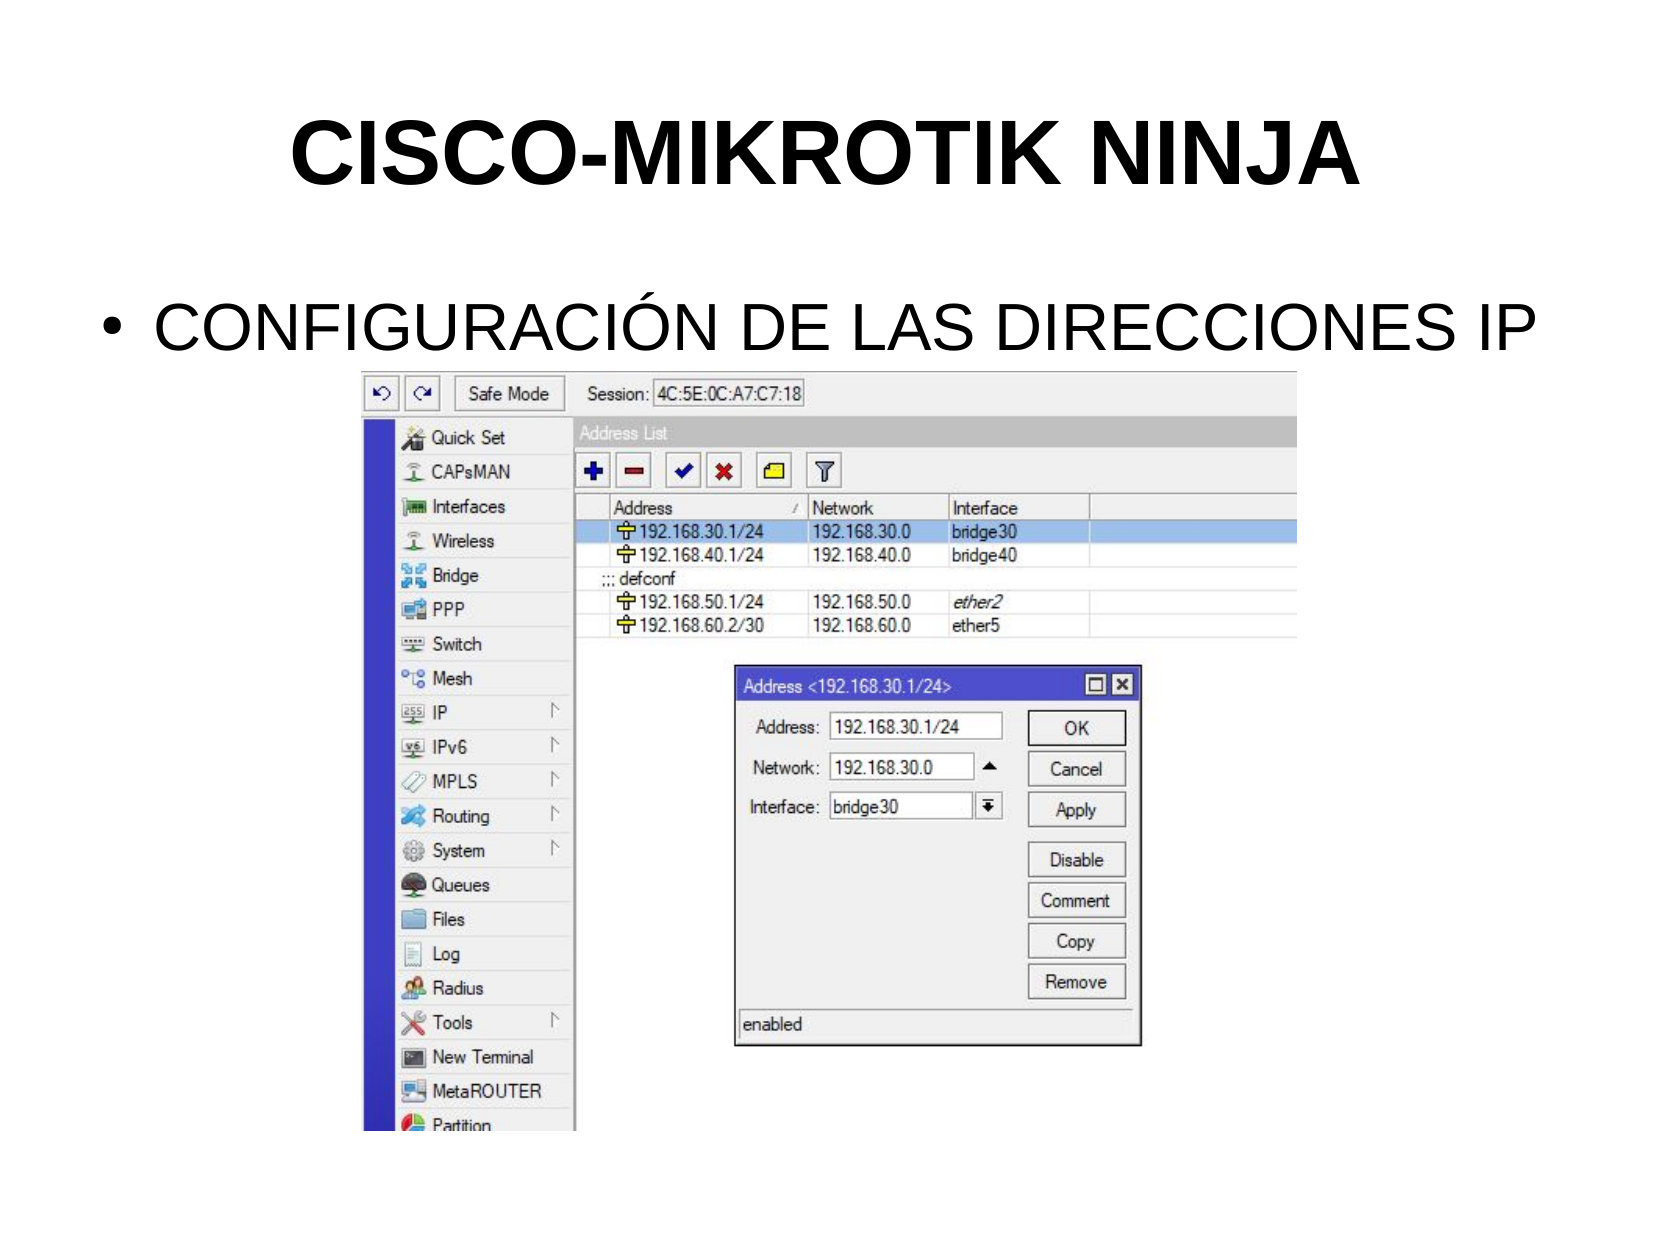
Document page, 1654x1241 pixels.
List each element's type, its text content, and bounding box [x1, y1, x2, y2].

title CISCO-MIKROTIK NINJA [82, 49, 1571, 257]
picture [361, 371, 1297, 1131]
list CONFIGURACIÓN DE LAS DIRECCIONES IP [82, 290, 1571, 1010]
